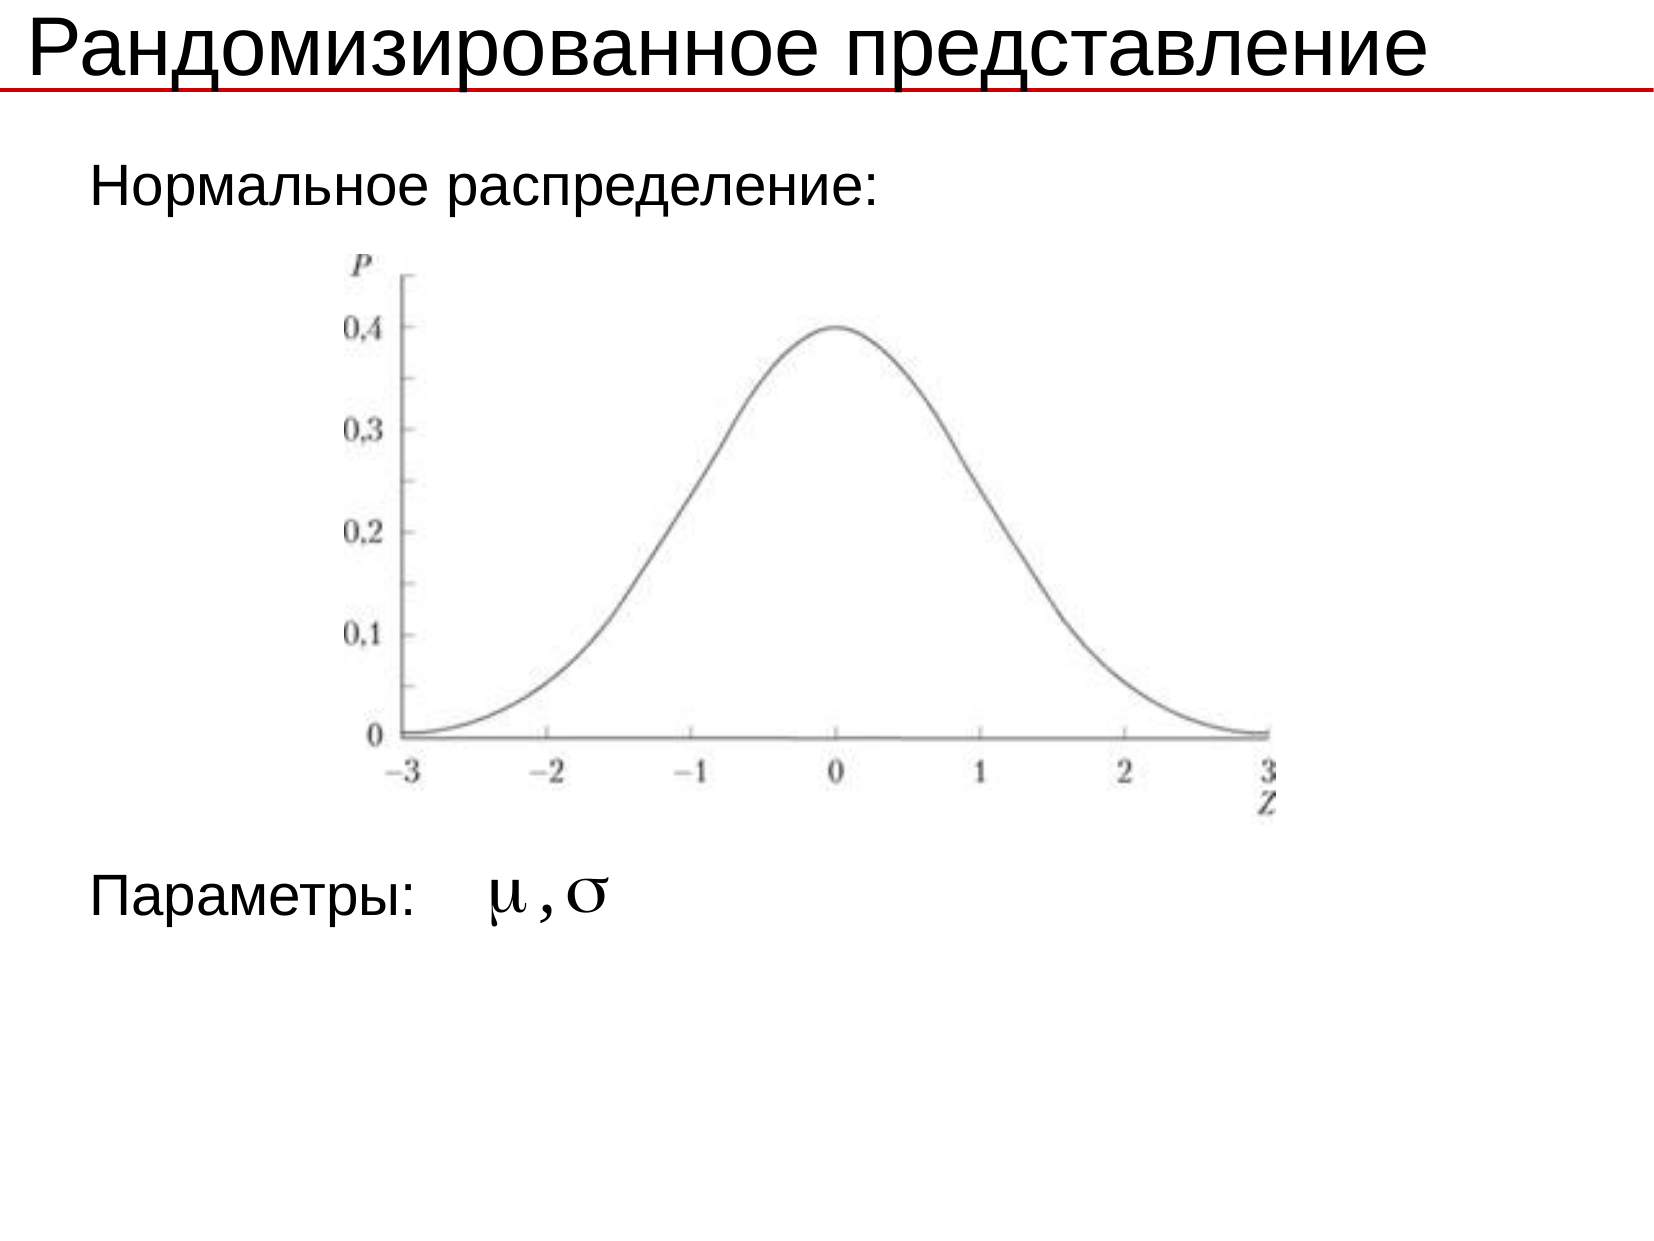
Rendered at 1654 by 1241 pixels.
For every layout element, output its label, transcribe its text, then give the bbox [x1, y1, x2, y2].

chart [480, 847, 618, 931]
text_box Параметры: [75, 855, 1201, 1000]
title Рандомизированное представление [26, 0, 1471, 94]
picture [344, 254, 1276, 825]
text_box Нормальное распределение: [75, 145, 1201, 226]
